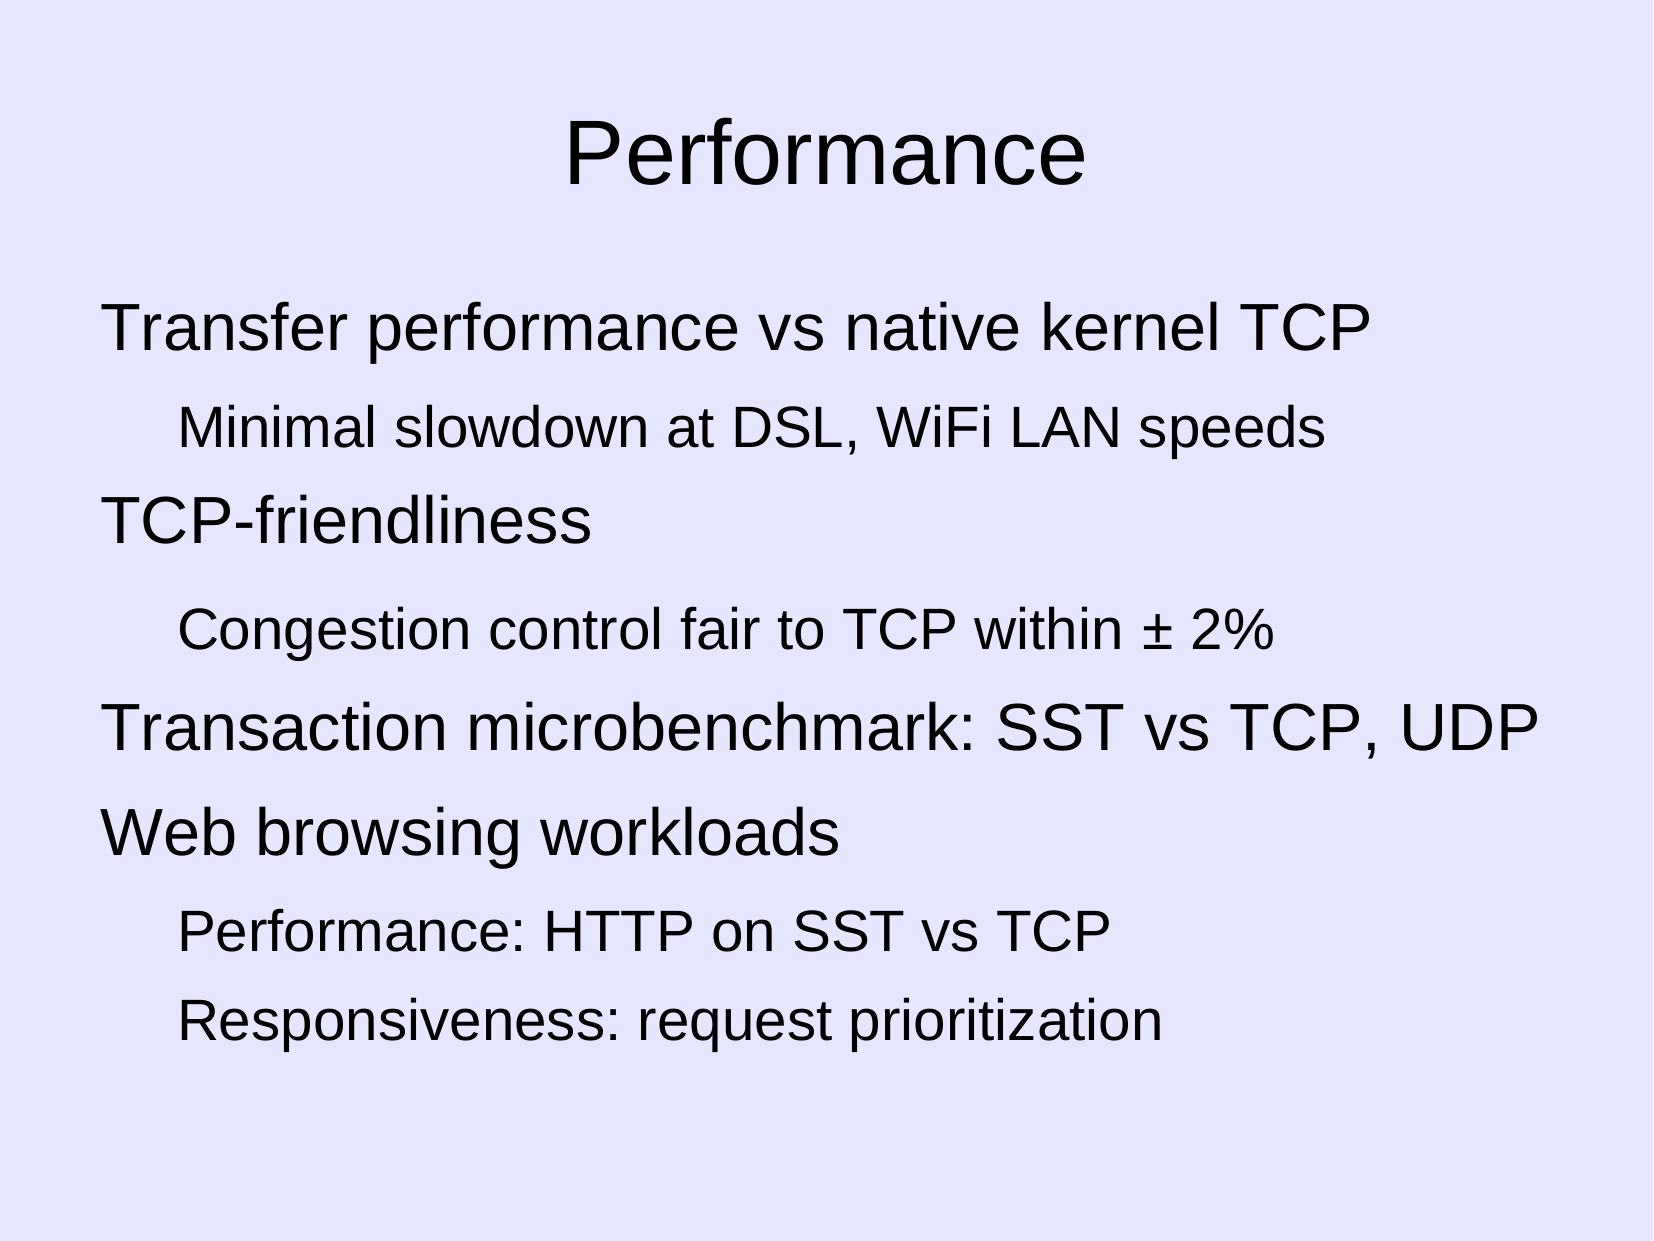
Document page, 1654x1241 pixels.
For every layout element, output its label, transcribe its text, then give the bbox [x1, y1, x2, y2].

list Transfer performance vs native kernel TCP Minimal slowdown at DSL, WiFi LAN speeds TCP-friendliness Congestion control fair to TCP within ± 2% Transaction microbenchmark: SST vs TCP, UDP Web browsing workloads Performance: HTTP on SST vs TCP Responsiveness: request prioritization [82, 290, 1571, 1095]
title Performance [82, 49, 1571, 257]
